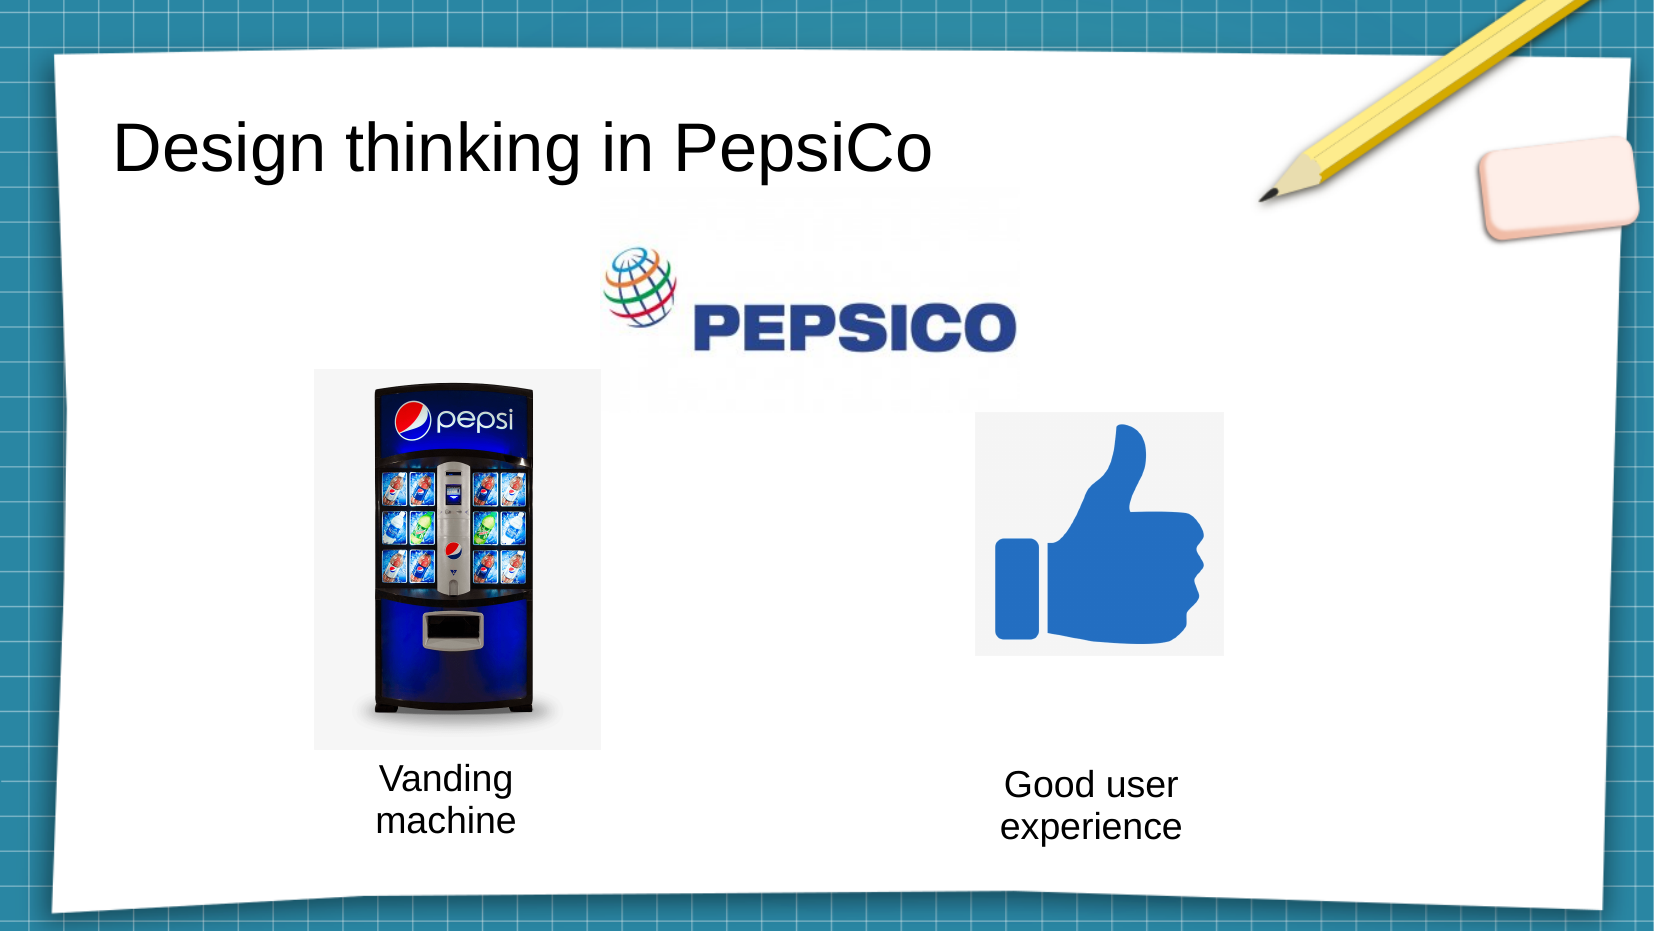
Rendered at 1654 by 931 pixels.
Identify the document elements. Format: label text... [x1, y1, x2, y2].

text_box Vanding machine [300, 750, 593, 807]
picture [0, 0, 1654, 931]
title Design thinking in PepsiCo [112, 69, 1013, 226]
text_box Good user experience [945, 756, 1238, 814]
